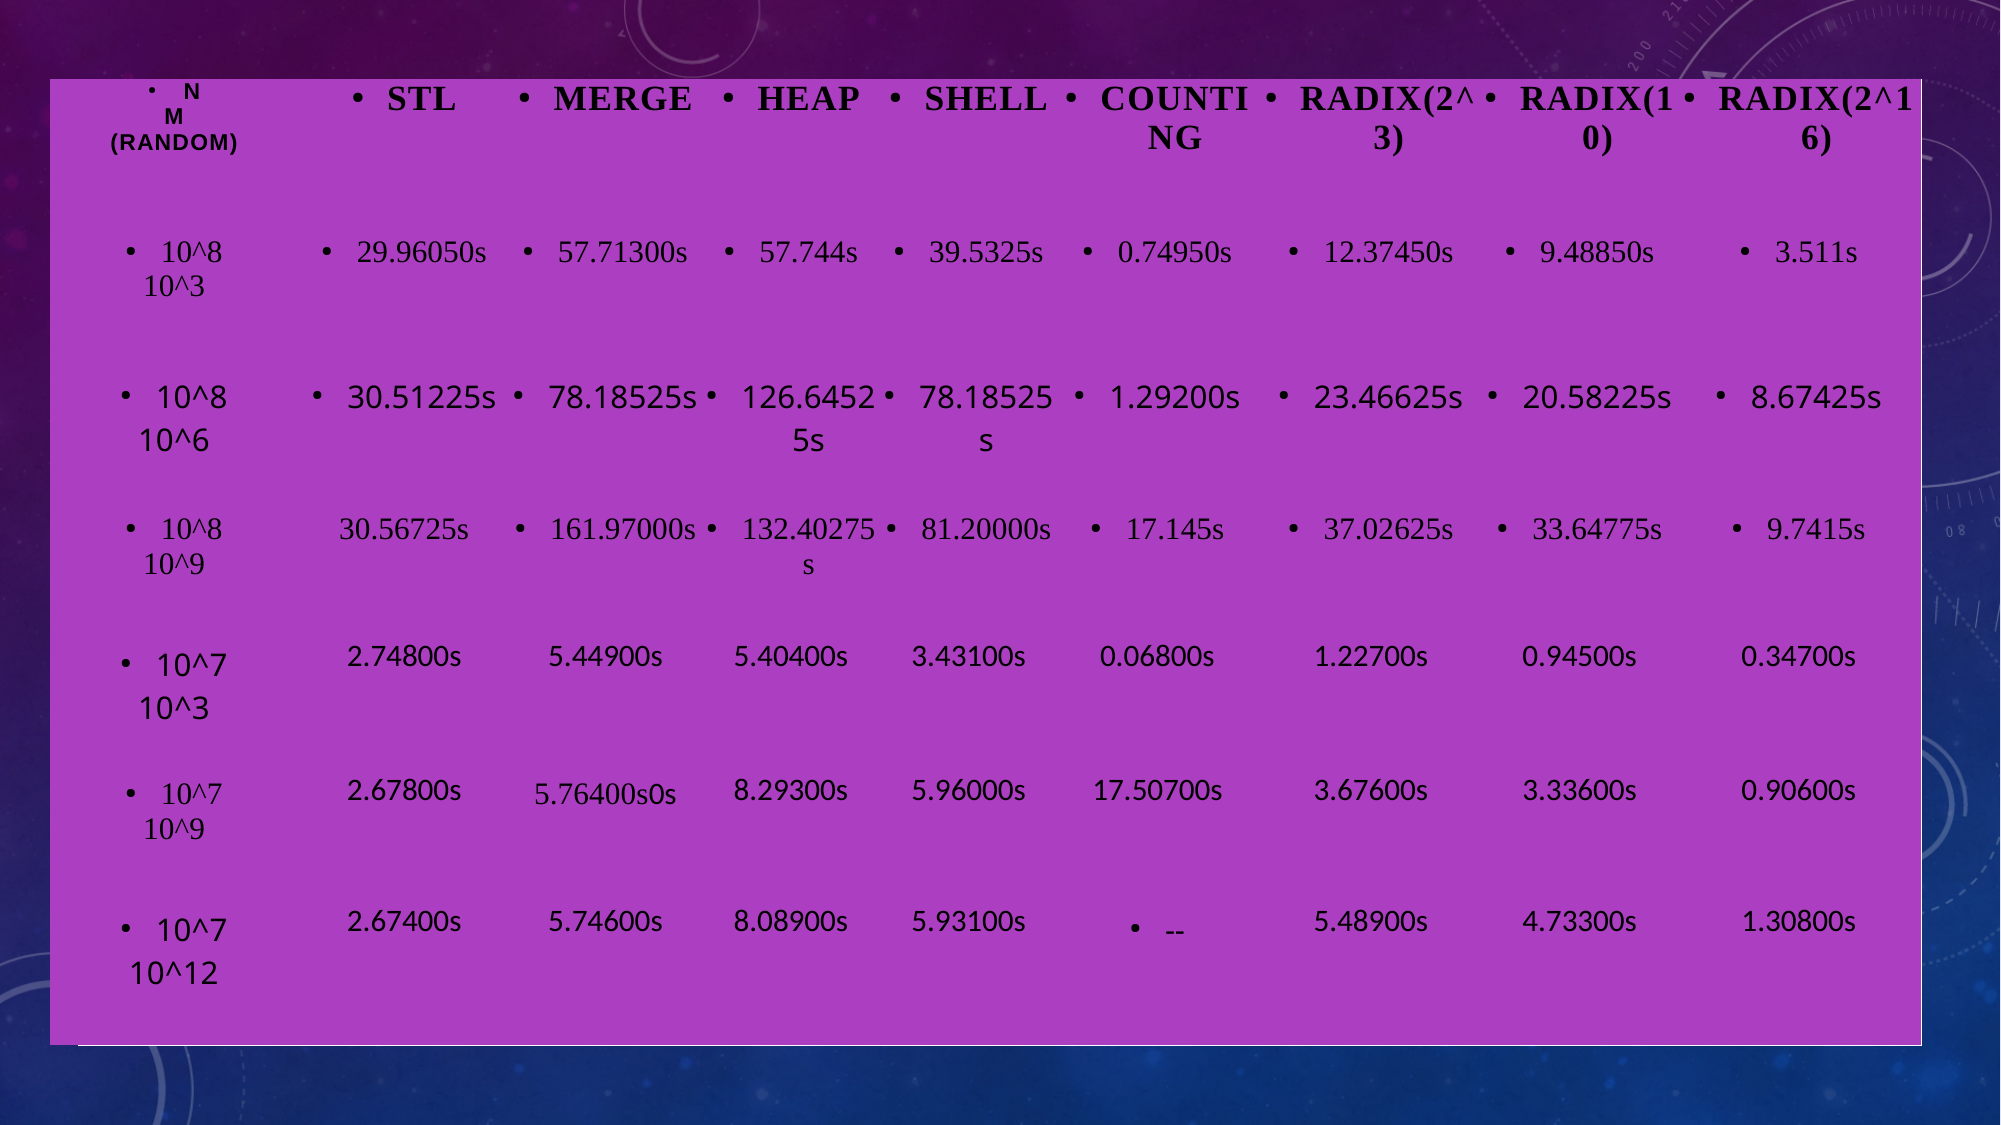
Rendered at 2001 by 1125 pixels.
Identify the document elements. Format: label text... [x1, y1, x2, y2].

table_header Heap [700, 79, 882, 235]
table_cell 37.02625s [1259, 512, 1483, 643]
table_cell 5.76400s0s [511, 777, 700, 908]
table_cell 20.58225s [1483, 375, 1677, 512]
table_cell 0.34700s [1677, 643, 1921, 777]
table_cell 10^7 10^9 [50, 777, 298, 908]
table_cell 3.67600s [1259, 777, 1483, 908]
table_header Counting [1056, 79, 1259, 235]
table_cell 0.90600s [1677, 777, 1921, 908]
table_cell 10^8 10^6 [50, 375, 298, 512]
table_cell 5.40400s [700, 643, 882, 777]
table_cell 1.29200s [1056, 375, 1259, 512]
table_header STL [298, 79, 511, 235]
table_cell 0.06800s [1056, 643, 1259, 777]
table_cell 8.08900s [700, 908, 882, 1045]
table_cell 0.94500s [1483, 643, 1677, 777]
table_cell 30.56725s [298, 512, 511, 643]
table_cell 3.43100s [882, 643, 1056, 777]
table_cell 10^7 10^3 [50, 643, 298, 777]
table_cell 8.67425s [1677, 375, 1921, 512]
table_cell 17.50700s [1056, 777, 1259, 908]
table_cell 12.37450s [1259, 235, 1483, 375]
picture [0, 0, 2000, 1125]
table_header Radix(2^3) [1259, 79, 1483, 235]
table_cell 17.145s [1056, 512, 1259, 643]
table_cell 5.93100s [882, 908, 1056, 1045]
table_cell 9.7415s [1677, 512, 1921, 643]
text_box [78, 79, 1922, 1046]
table_cell 8.29300s [700, 777, 882, 908]
table_cell 57.744s [700, 235, 882, 375]
table_cell 33.64775s [1483, 512, 1677, 643]
table_cell 0.74950s [1056, 235, 1259, 375]
table_cell 30.51225s [298, 375, 511, 512]
table_cell 5.96000s [882, 777, 1056, 908]
table_cell 3.33600s [1483, 777, 1677, 908]
table_cell 57.71300s [511, 235, 700, 375]
table_cell 39.5325s [882, 235, 1056, 375]
table_header Radix(10) [1483, 79, 1677, 235]
table_cell 23.46625s [1259, 375, 1483, 512]
table_cell 78.18525s [511, 375, 700, 512]
table_cell 29.96050s [298, 235, 511, 375]
table_cell 4.73300s [1483, 908, 1677, 1045]
table_header Radix(2^16) [1677, 79, 1921, 235]
table_cell 10^7 10^12 [50, 908, 298, 1045]
table_cell 1.22700s [1259, 643, 1483, 777]
table_cell 10^8 10^9 [50, 512, 298, 643]
table_cell 3.511s [1677, 235, 1921, 375]
table_cell 1.30800s [1677, 908, 1921, 1045]
table_cell 161.97000s [511, 512, 700, 643]
table_cell 5.74600s [511, 908, 700, 1045]
table_cell 126.64525s [700, 375, 882, 512]
table_header Shell [882, 79, 1056, 235]
table_cell 10^8 10^3 [50, 235, 298, 375]
table_cell 5.48900s [1259, 908, 1483, 1045]
table_cell -- [1056, 908, 1259, 1045]
table_cell 5.44900s [511, 643, 700, 777]
table_cell 78.18525s [882, 375, 1056, 512]
table_cell 81.20000s [882, 512, 1056, 643]
table_header N M (random) [50, 79, 298, 235]
table_cell 2.74800s [298, 643, 511, 777]
table_cell 2.67400s [298, 908, 511, 1045]
table_cell 9.48850s [1483, 235, 1677, 375]
table_cell 2.67800s [298, 777, 511, 908]
table_header Merge [511, 79, 700, 235]
table_cell 132.40275s [700, 512, 882, 643]
